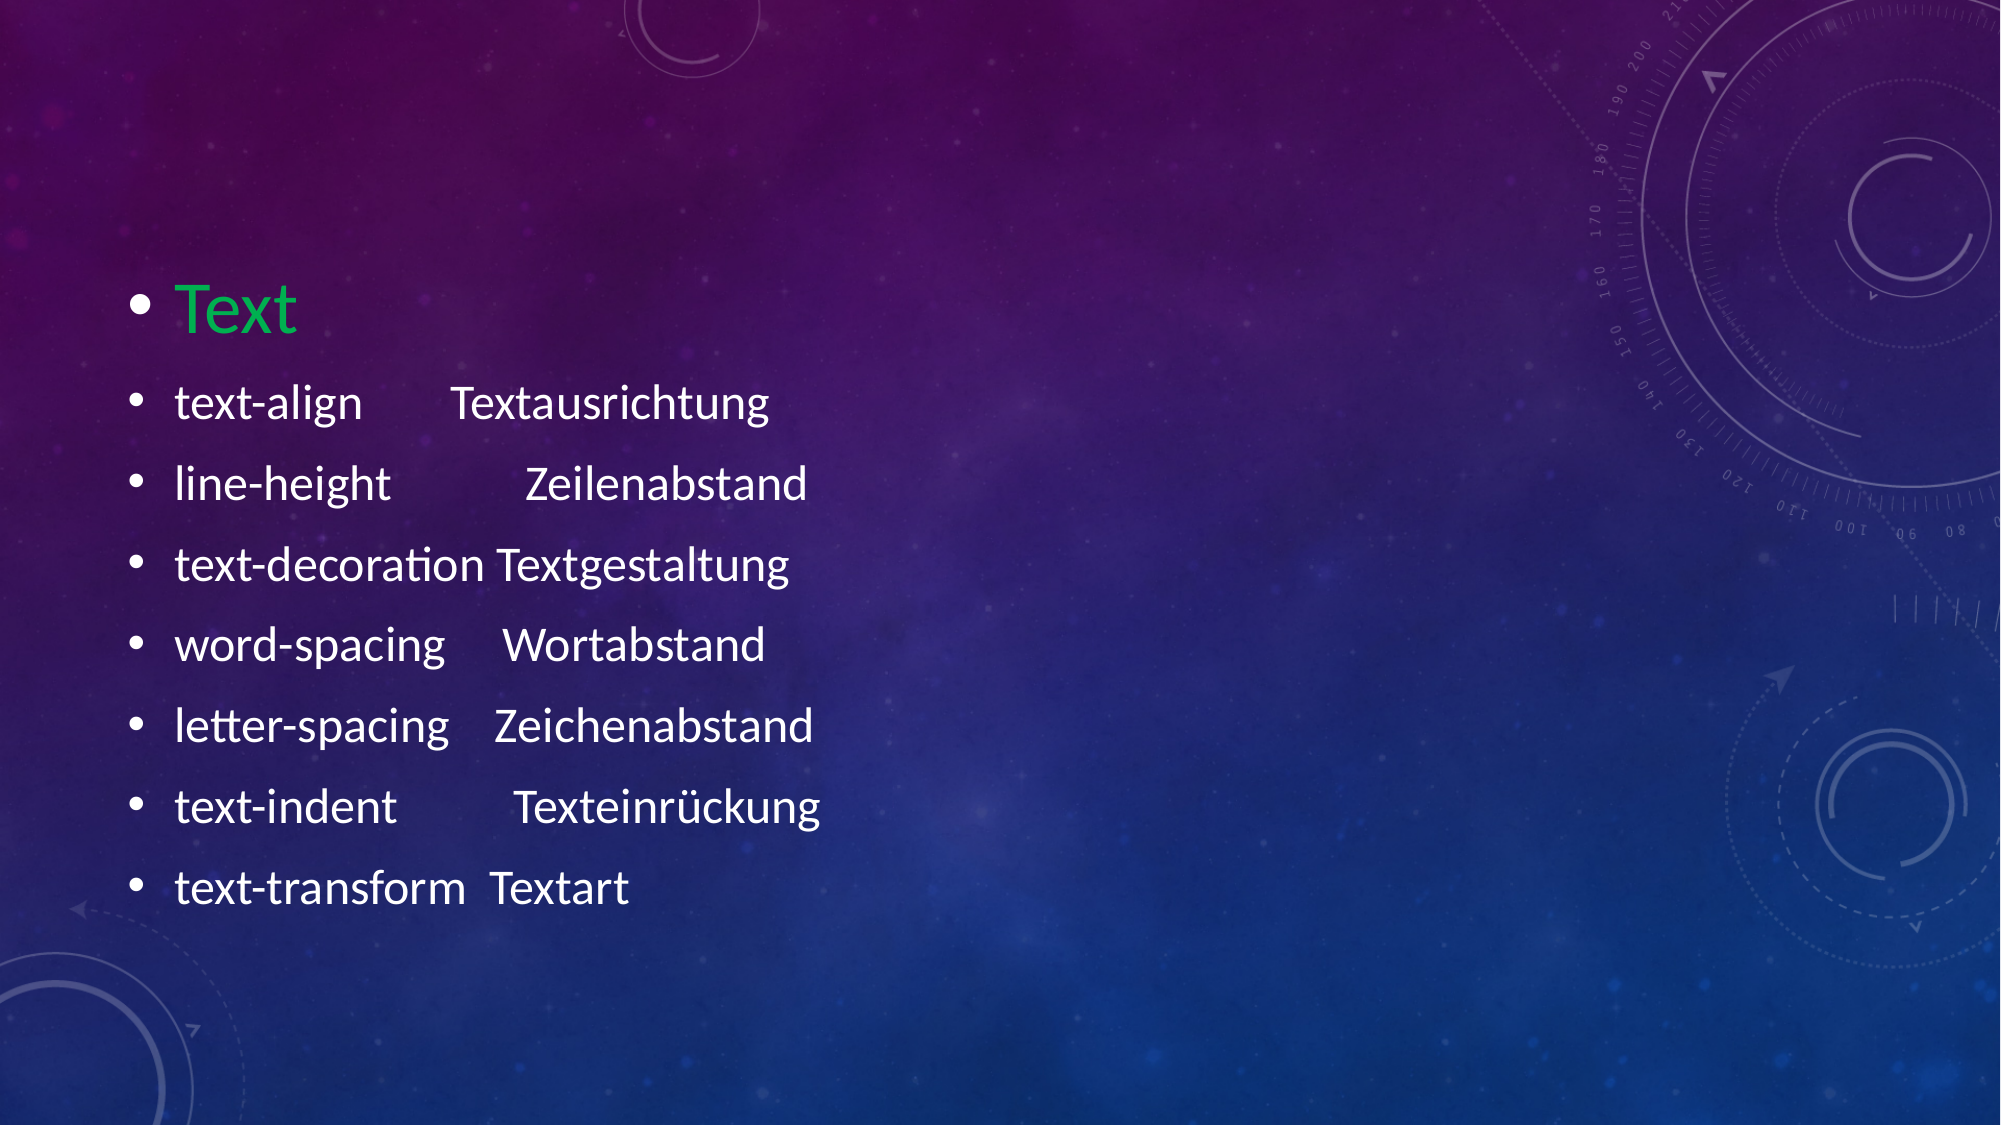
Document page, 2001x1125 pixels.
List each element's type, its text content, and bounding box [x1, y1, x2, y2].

list Text text-align Textausrichtung line-height Zeilenabstand text-decoration Textgestaltung word-spacing Wortabstand letter-spacing Zeichenabstand text-indent Texteinrückung text-transform Textart [112, 222, 1973, 950]
